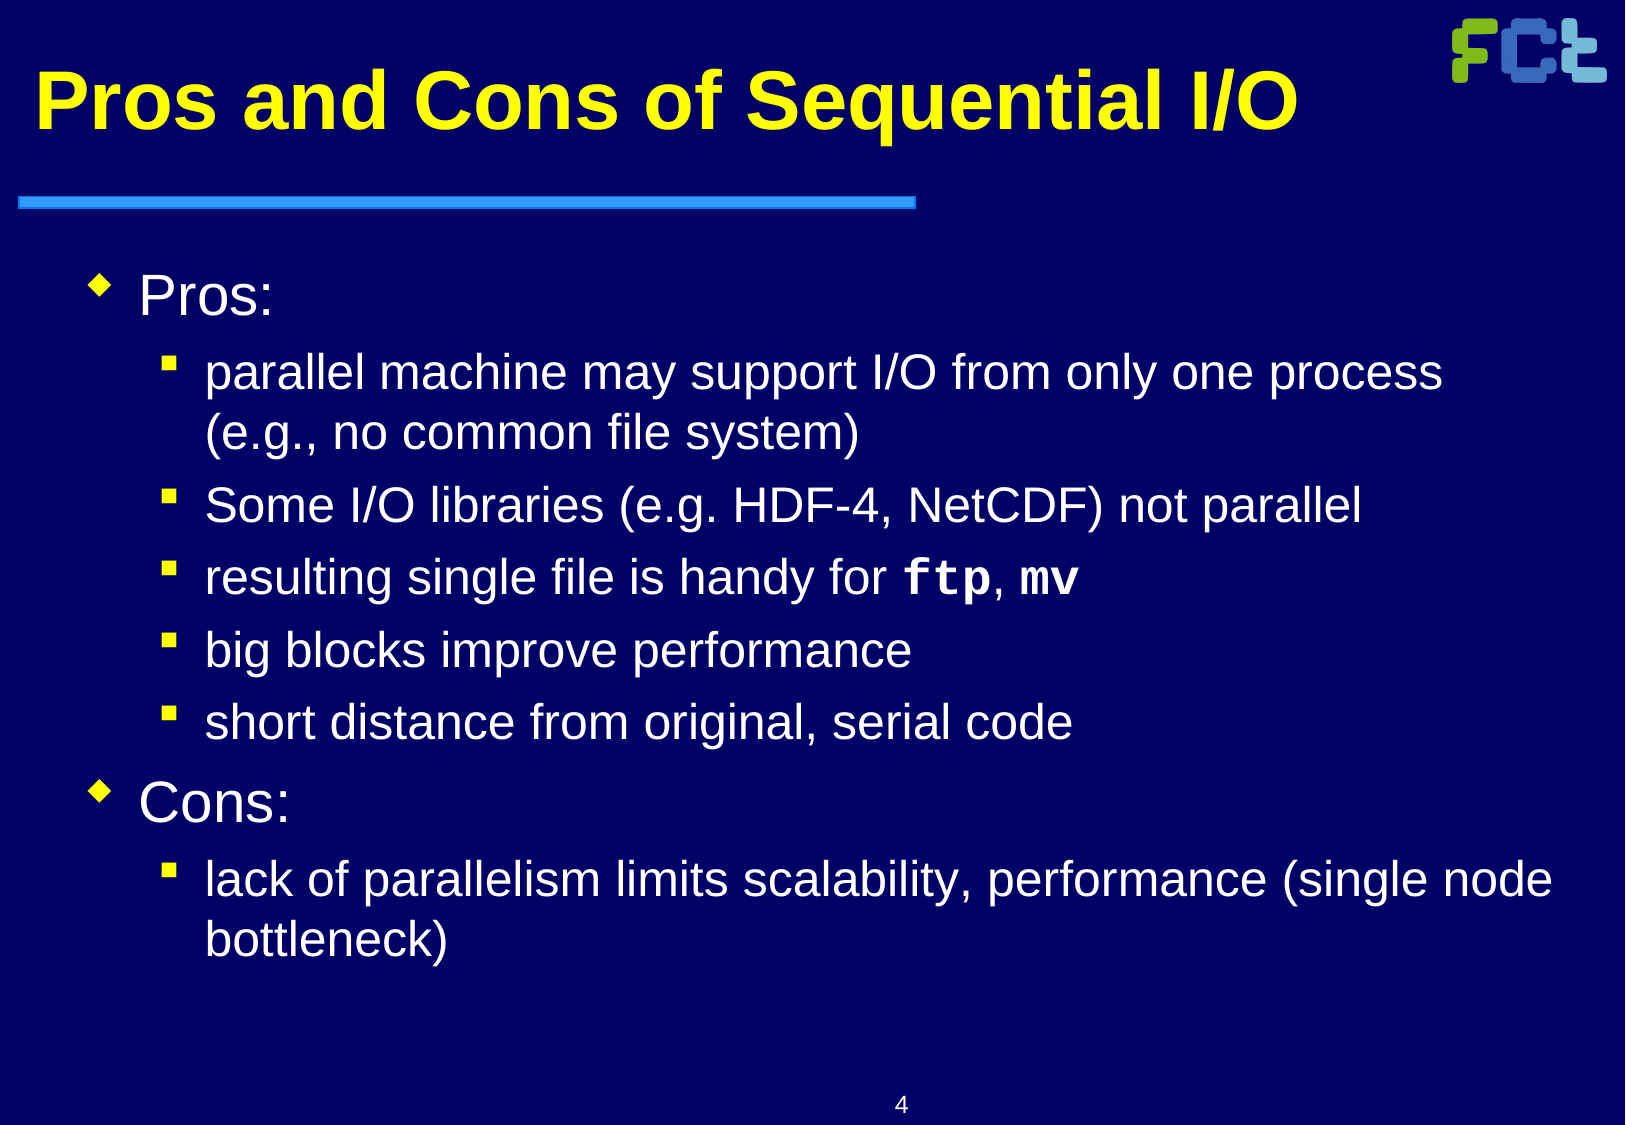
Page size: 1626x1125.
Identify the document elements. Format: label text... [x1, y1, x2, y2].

list Pros: parallel machine may support I/O from only one process (e.g., no common file system) Some I/O libraries (e.g. HDF-4, NetCDF) not parallel resulting single file is handy for ftp, mv big blocks improve performance short distance from original, serial code Cons: lack of parallelism limits scalability, performance (single node bottleneck) [67, 249, 1585, 1063]
title Pros and Cons of Sequential I/O [19, 7, 1606, 185]
text_box <number> [428, 1080, 1376, 1116]
